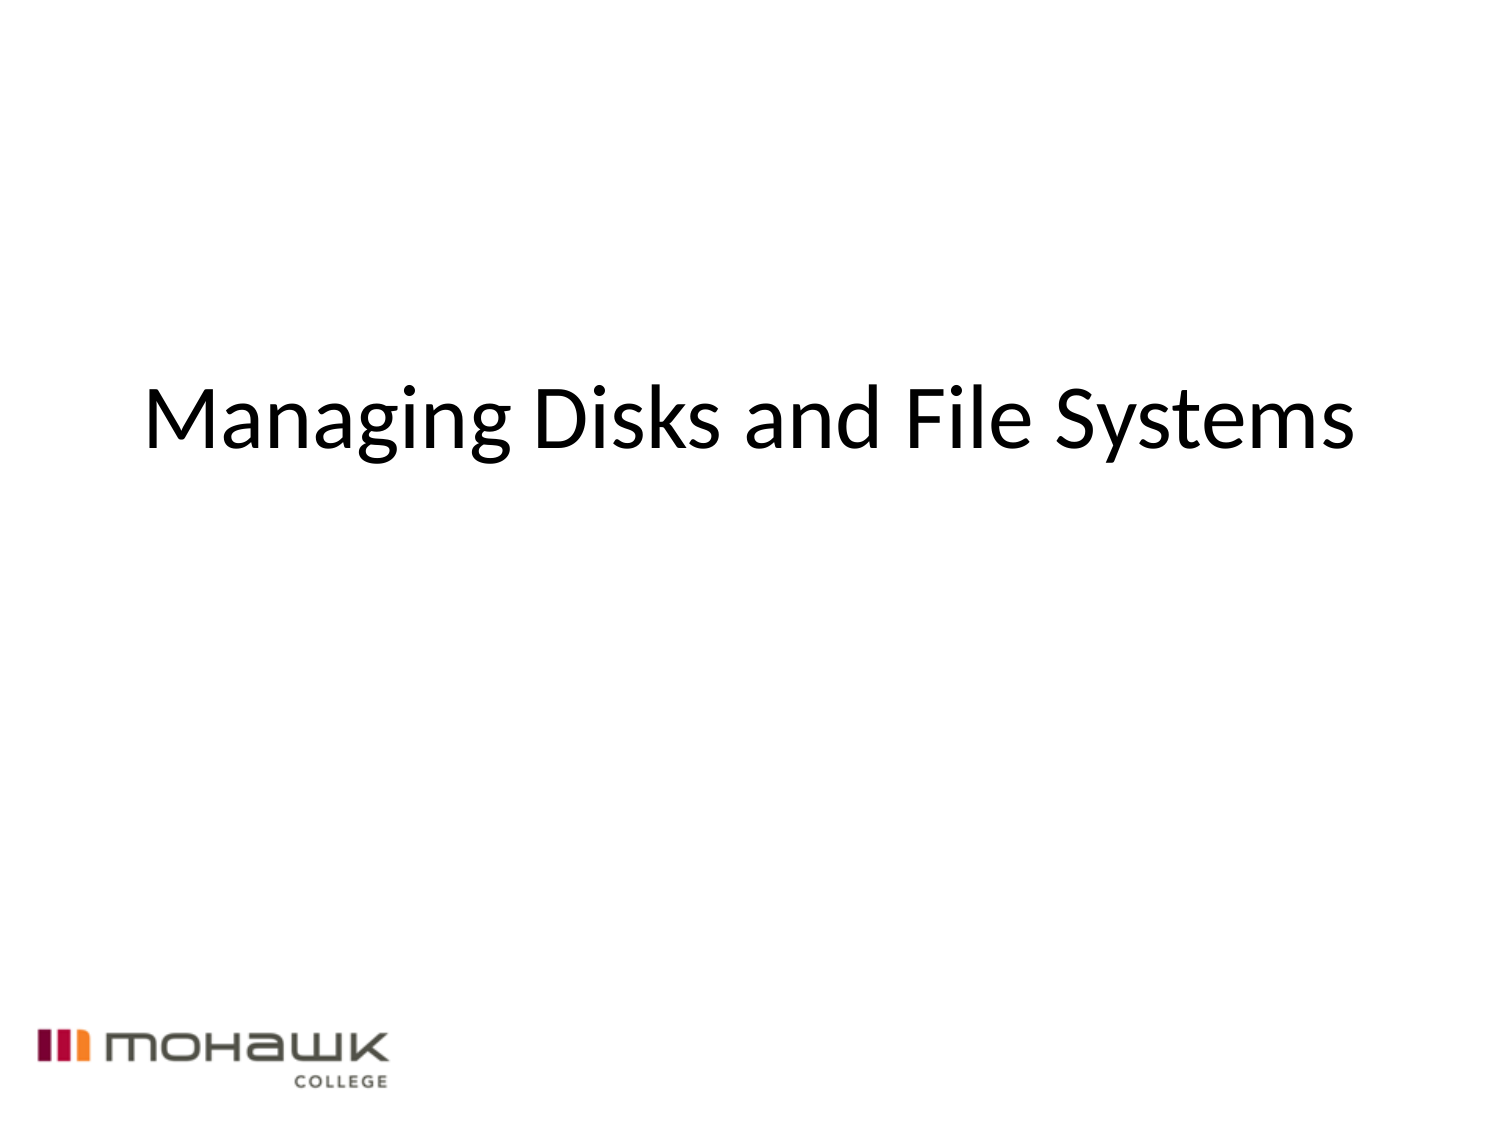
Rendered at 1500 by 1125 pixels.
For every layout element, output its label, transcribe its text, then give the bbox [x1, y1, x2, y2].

picture [5, 1000, 422, 1118]
title Managing Disks and File Systems [112, 349, 1388, 591]
